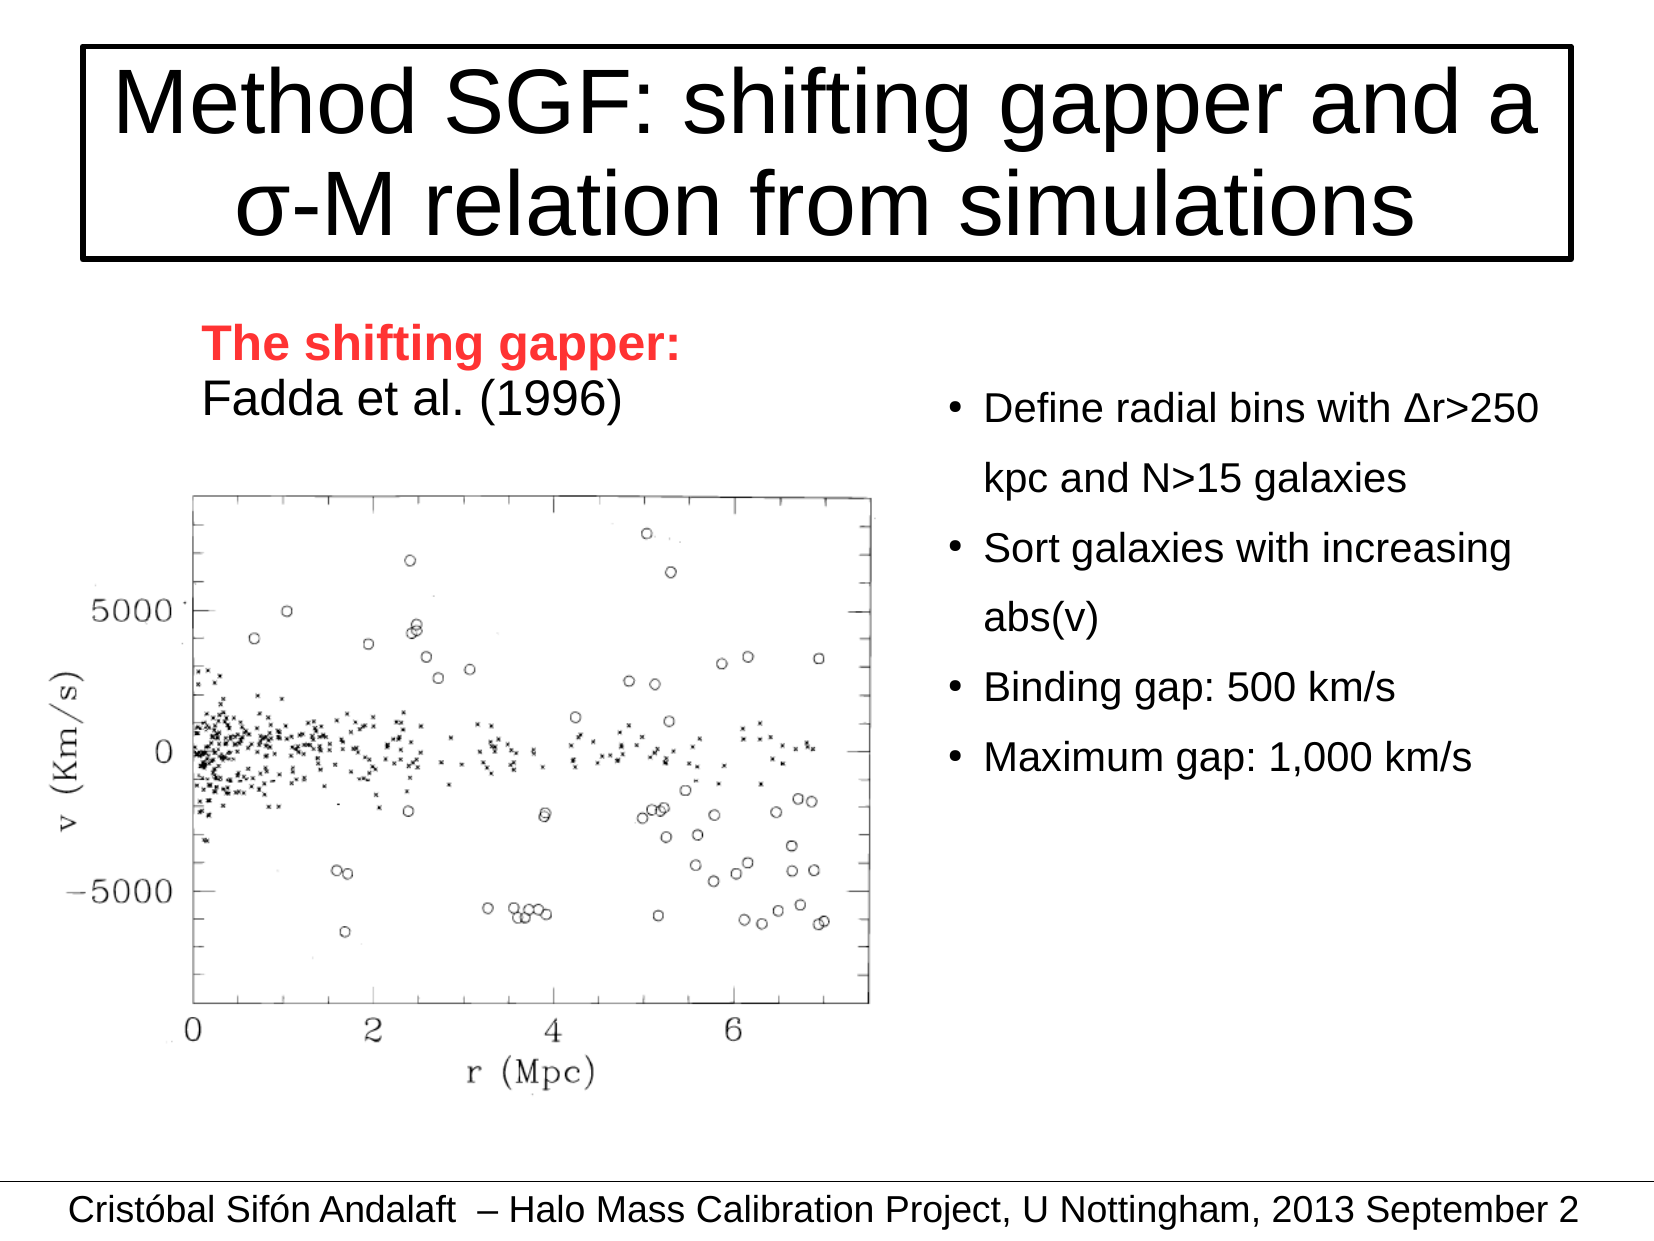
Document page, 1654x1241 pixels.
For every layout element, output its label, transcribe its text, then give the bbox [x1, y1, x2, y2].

text_box Define radial bins with Δr>250 kpc and N>15 galaxies Sort galaxies with increasing abs(v) Binding gap: 500 km/s Maximum gap: 1,000 km/s [933, 354, 1583, 765]
text_box The shifting gapper: Fadda et al. (1996) [186, 307, 697, 434]
text_box Cristóbal Sifón Andalaft – Halo Mass Calibration Project, U Nottingham, 2013 September 2 [53, 1181, 1599, 1238]
title Method SGF: shifting gapper and a σ-M relation from simulations [82, 46, 1571, 260]
picture [41, 481, 881, 1099]
